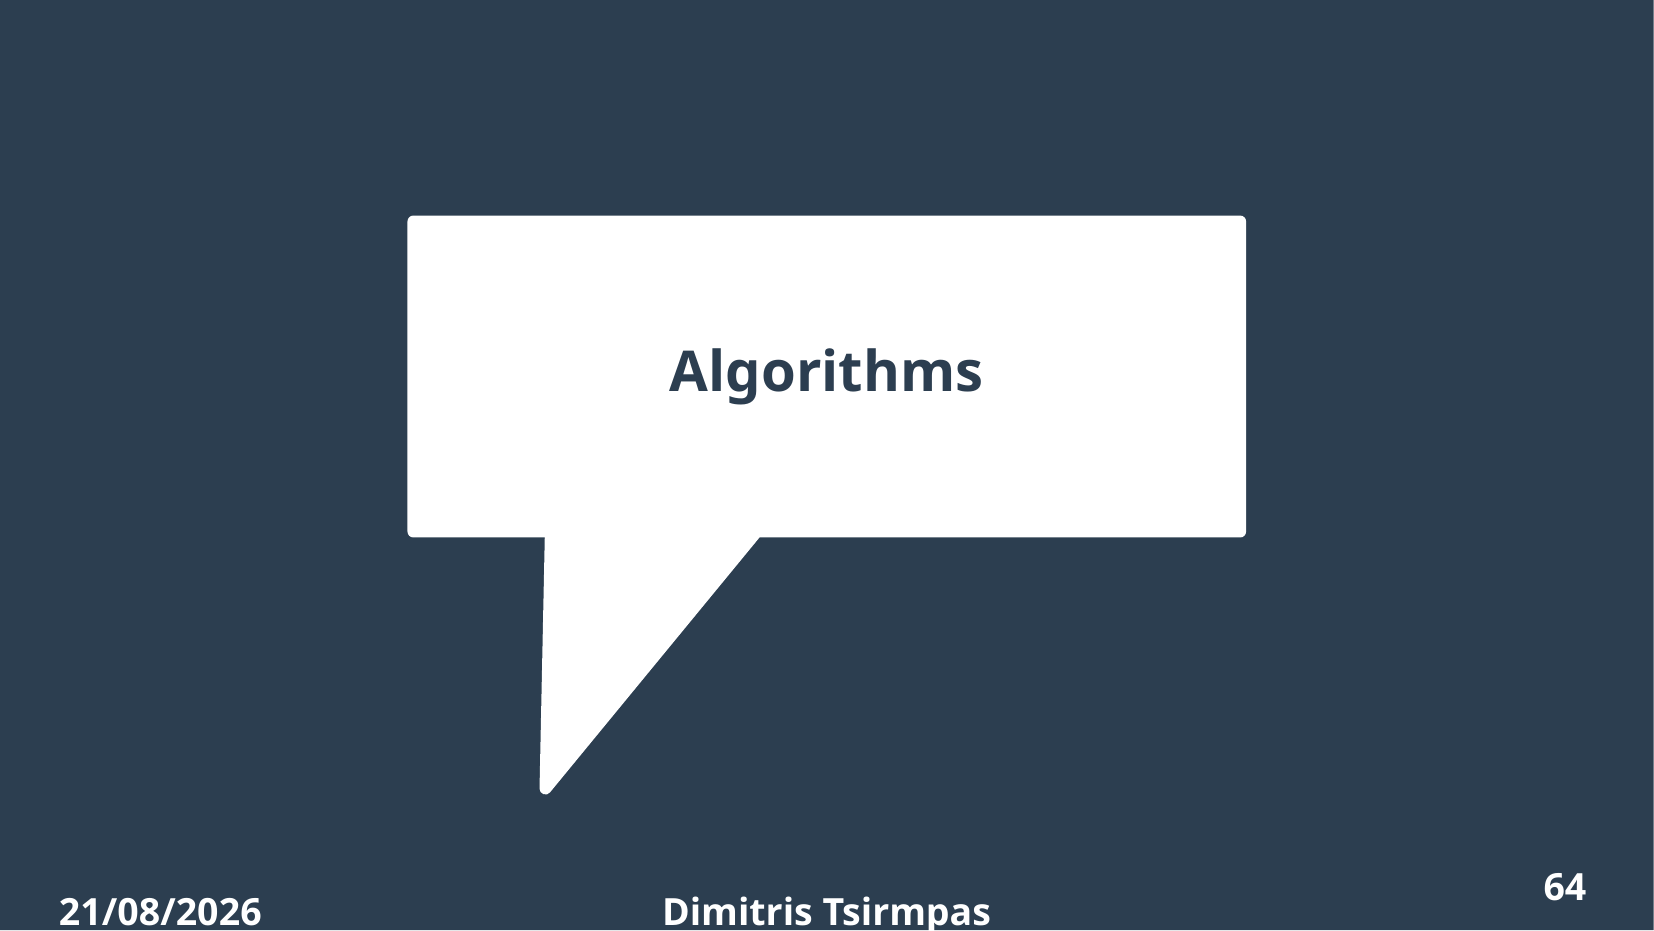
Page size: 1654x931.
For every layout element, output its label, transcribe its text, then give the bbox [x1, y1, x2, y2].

title Algorithms [442, 236, 1211, 502]
